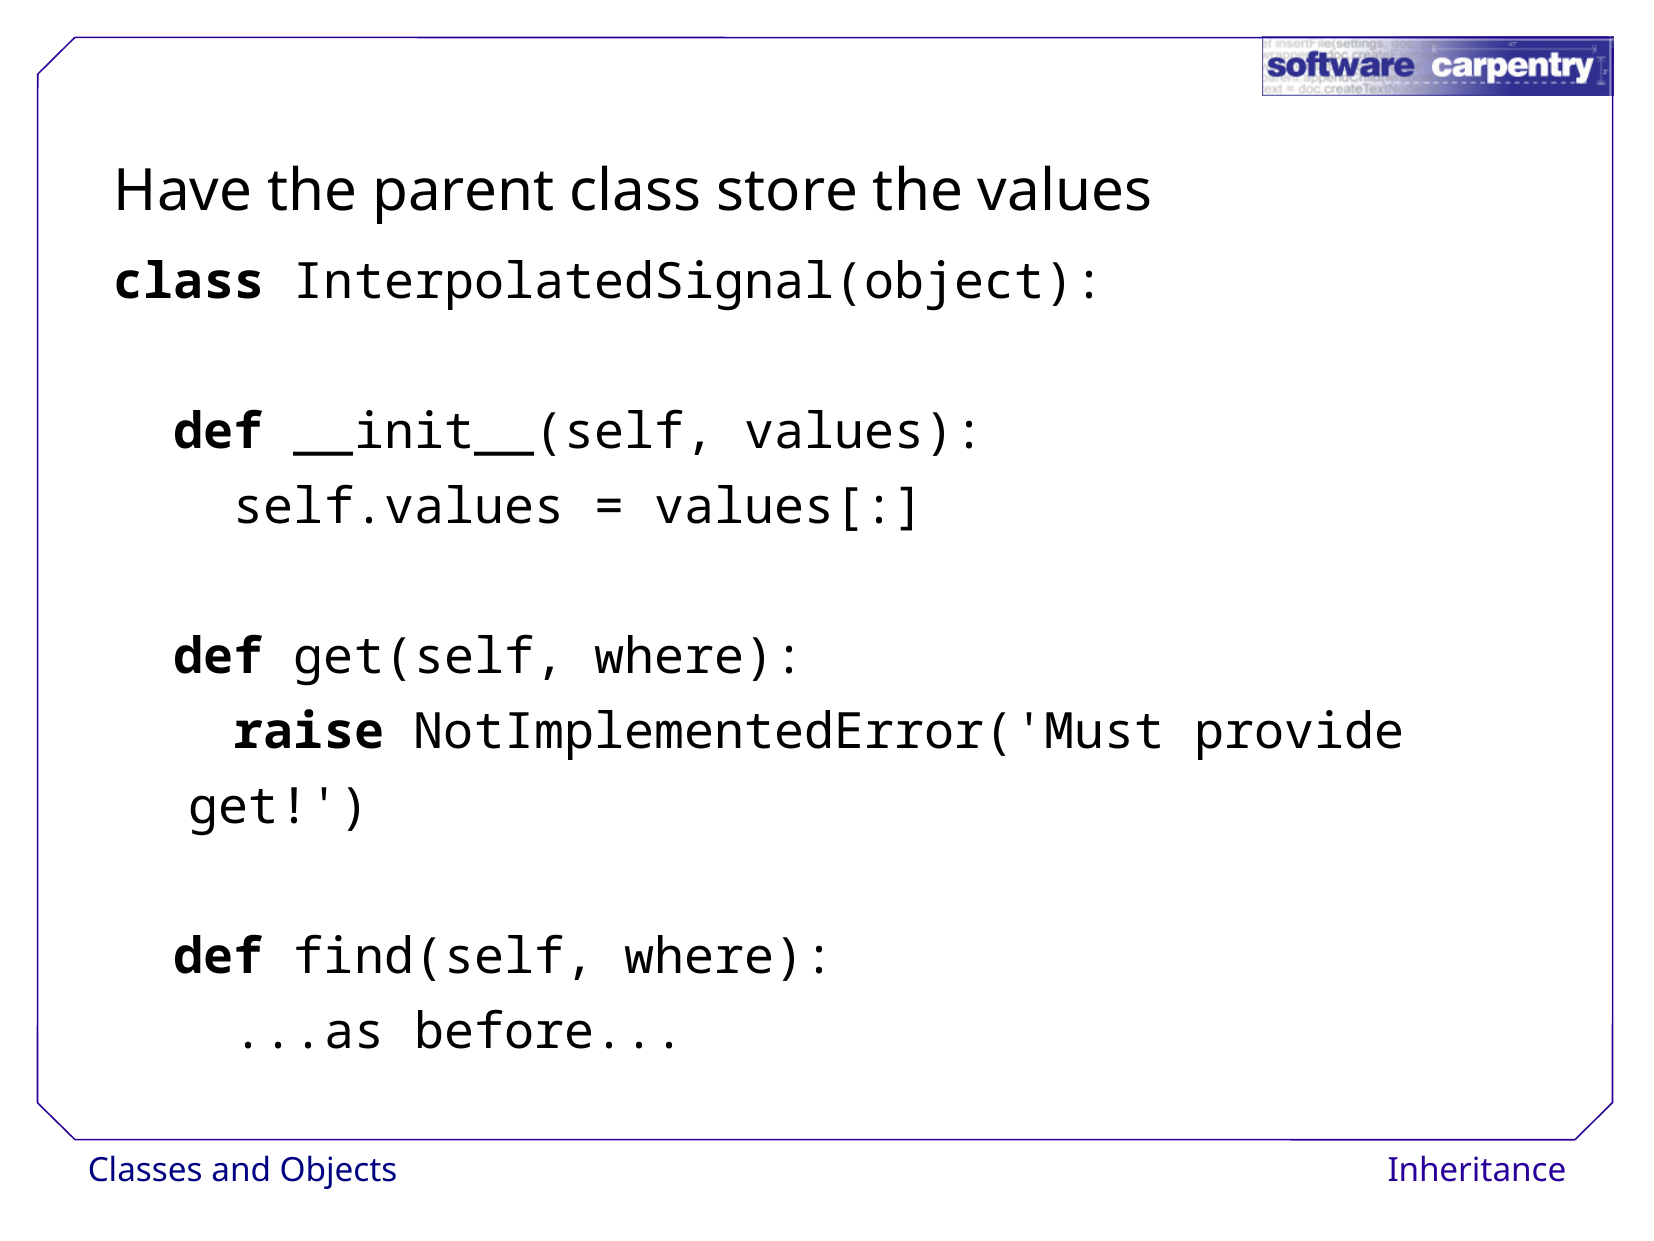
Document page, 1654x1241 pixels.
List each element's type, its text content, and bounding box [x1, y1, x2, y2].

text_box Have the parent class store the values [99, 109, 1517, 225]
text_box class InterpolatedSignal(object): def __init__(self, values): self.values = values[:] def get(self, where): raise NotImplementedError('Must provide get!') def find(self, where): ...as before... [99, 225, 1517, 1067]
picture [1262, 36, 1614, 96]
